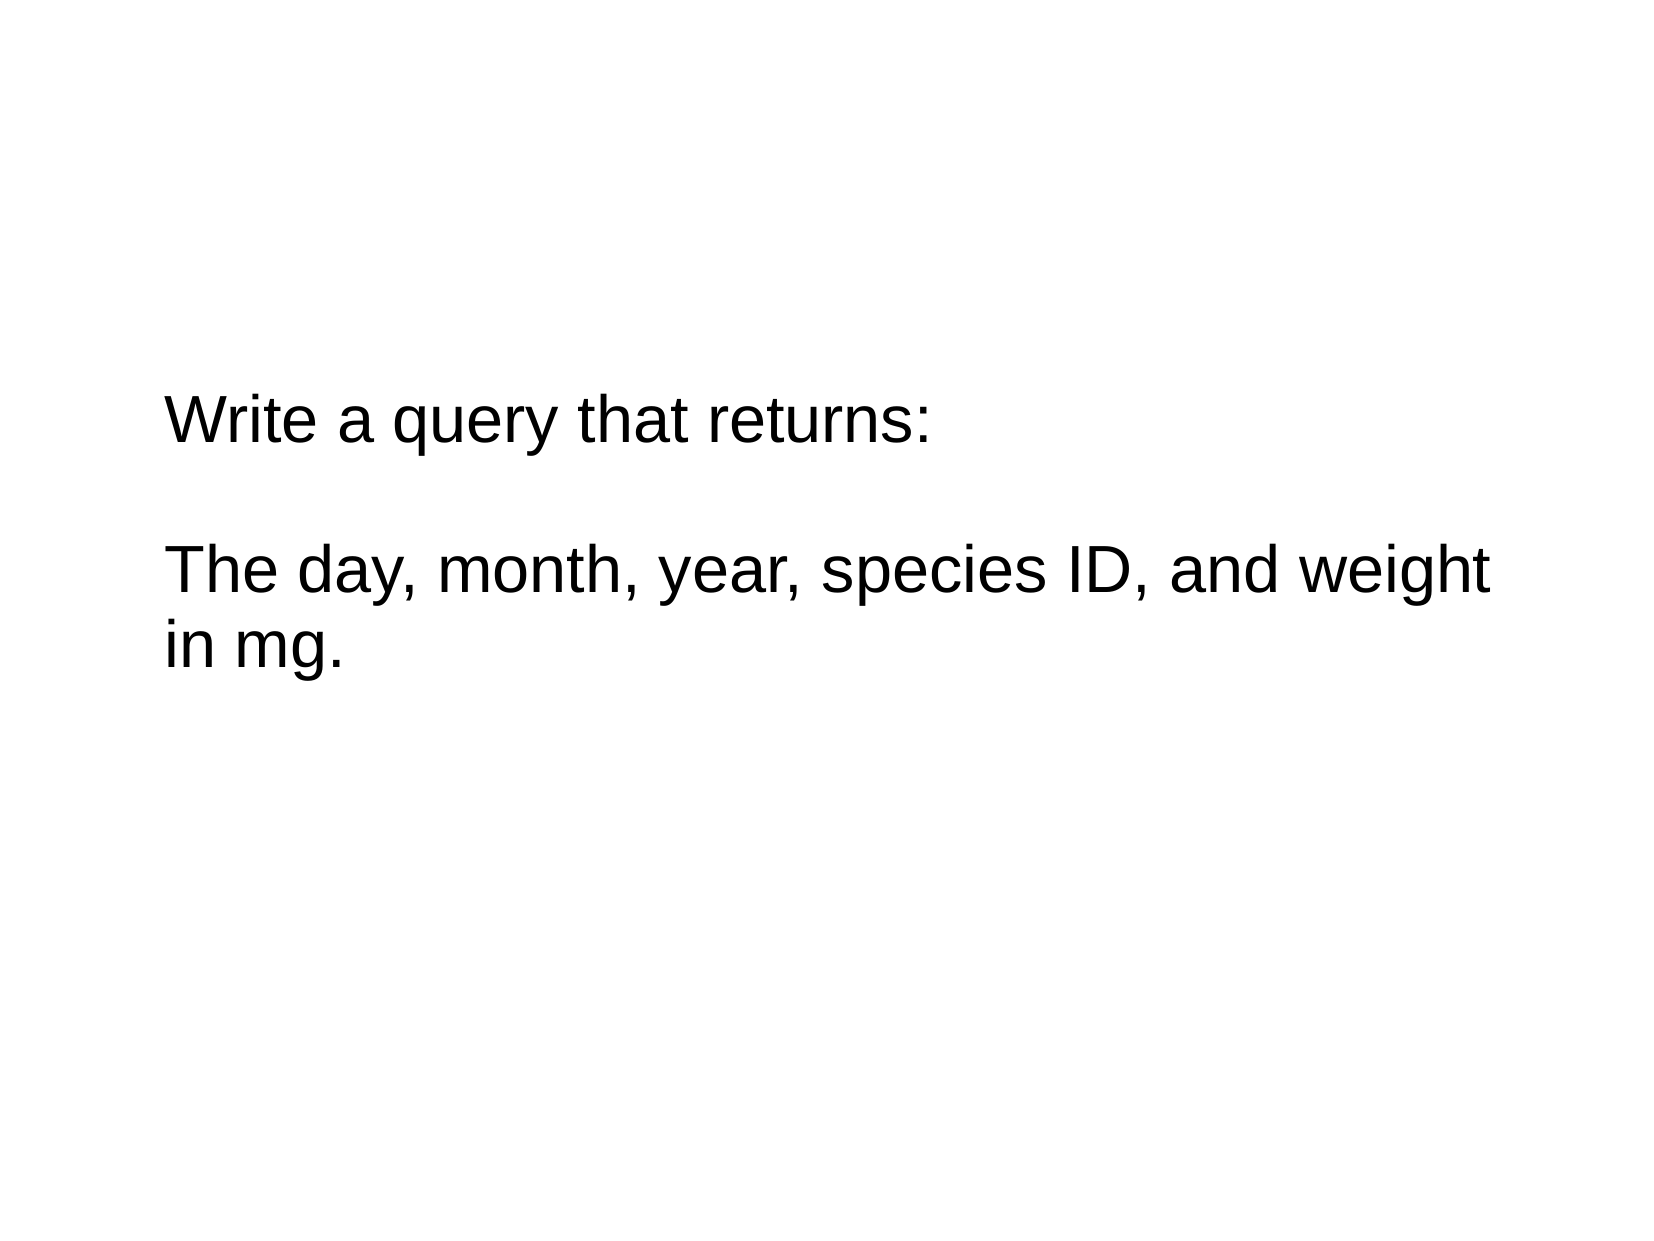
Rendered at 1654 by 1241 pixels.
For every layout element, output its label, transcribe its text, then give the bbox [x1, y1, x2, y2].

text_box Write a query that returns: The day, month, year, species ID, and weight in mg. [150, 375, 1561, 689]
